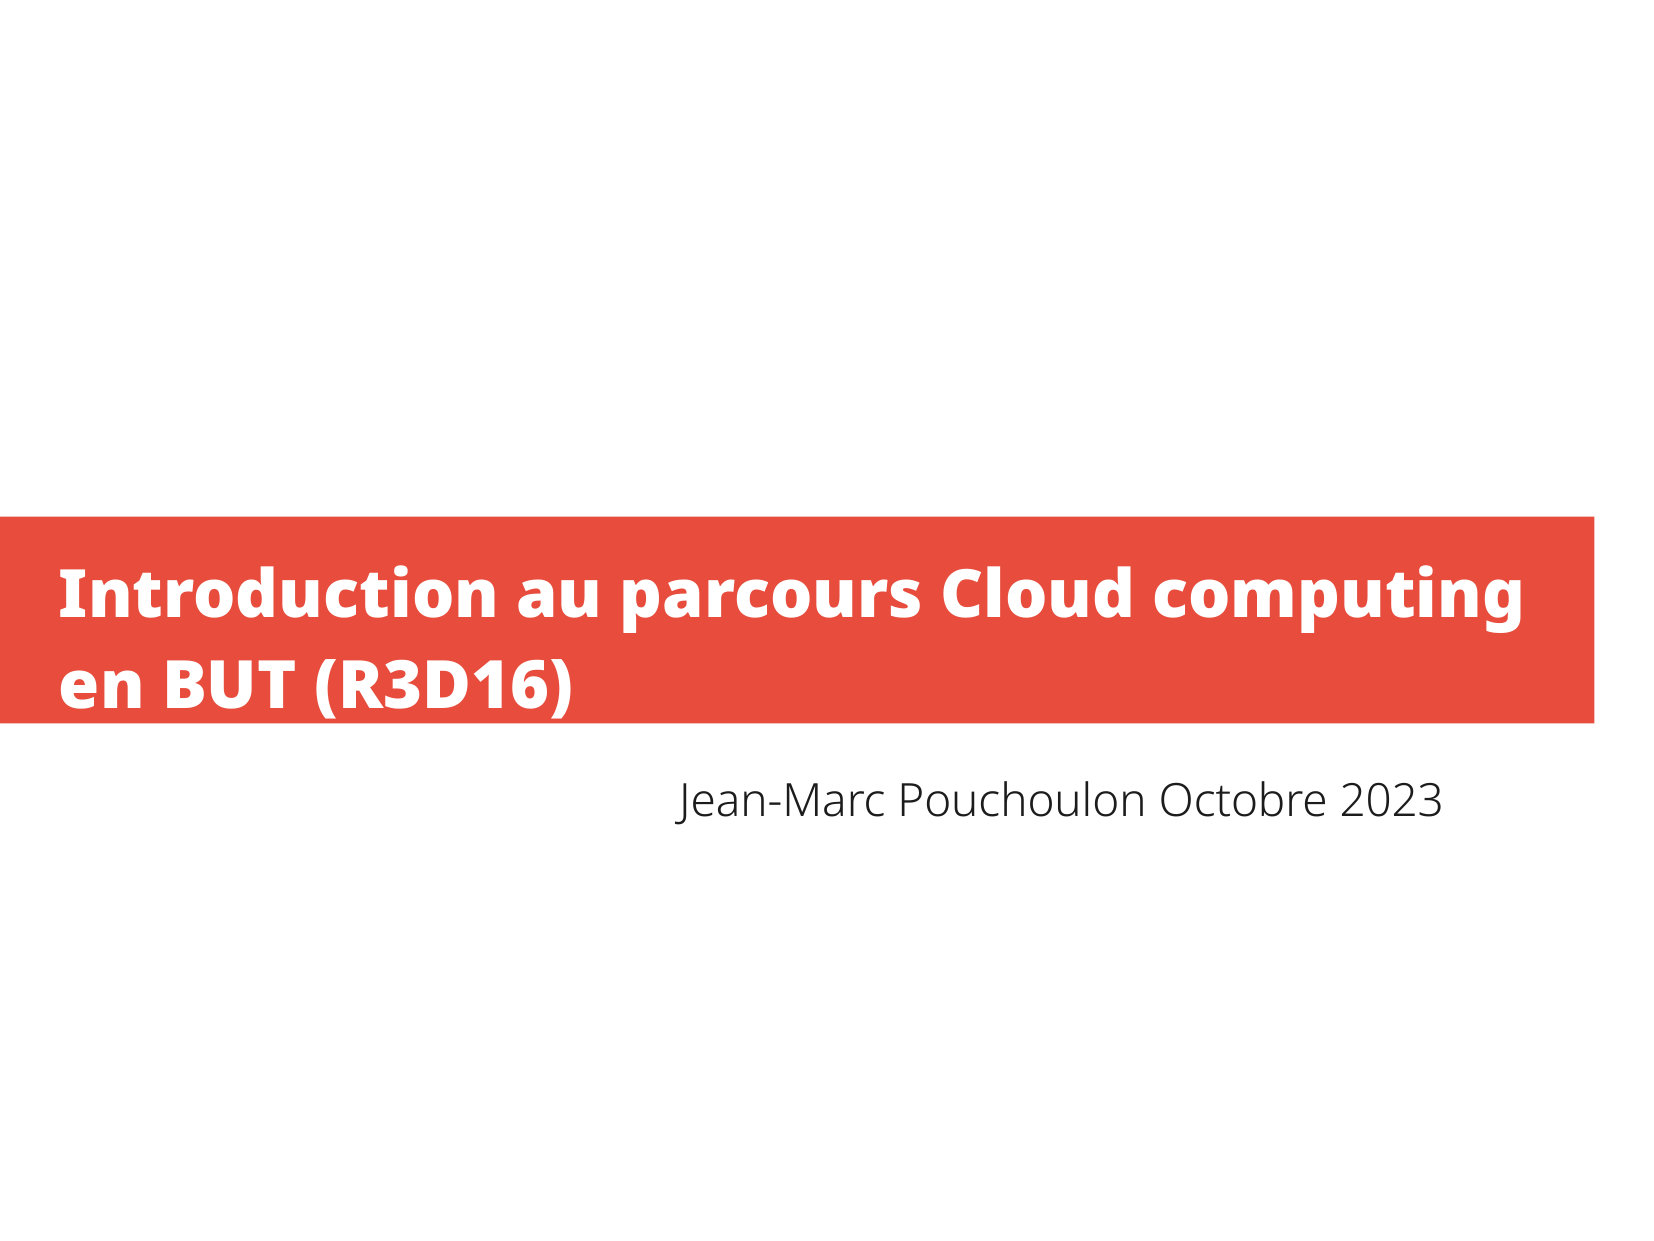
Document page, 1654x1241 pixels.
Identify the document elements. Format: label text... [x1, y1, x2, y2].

subtitle Jean-Marc Pouchoulon Octobre 2023 [88, 767, 1595, 1182]
title Introduction au parcours Cloud computing en BUT (R3D16) [59, 546, 1595, 694]
